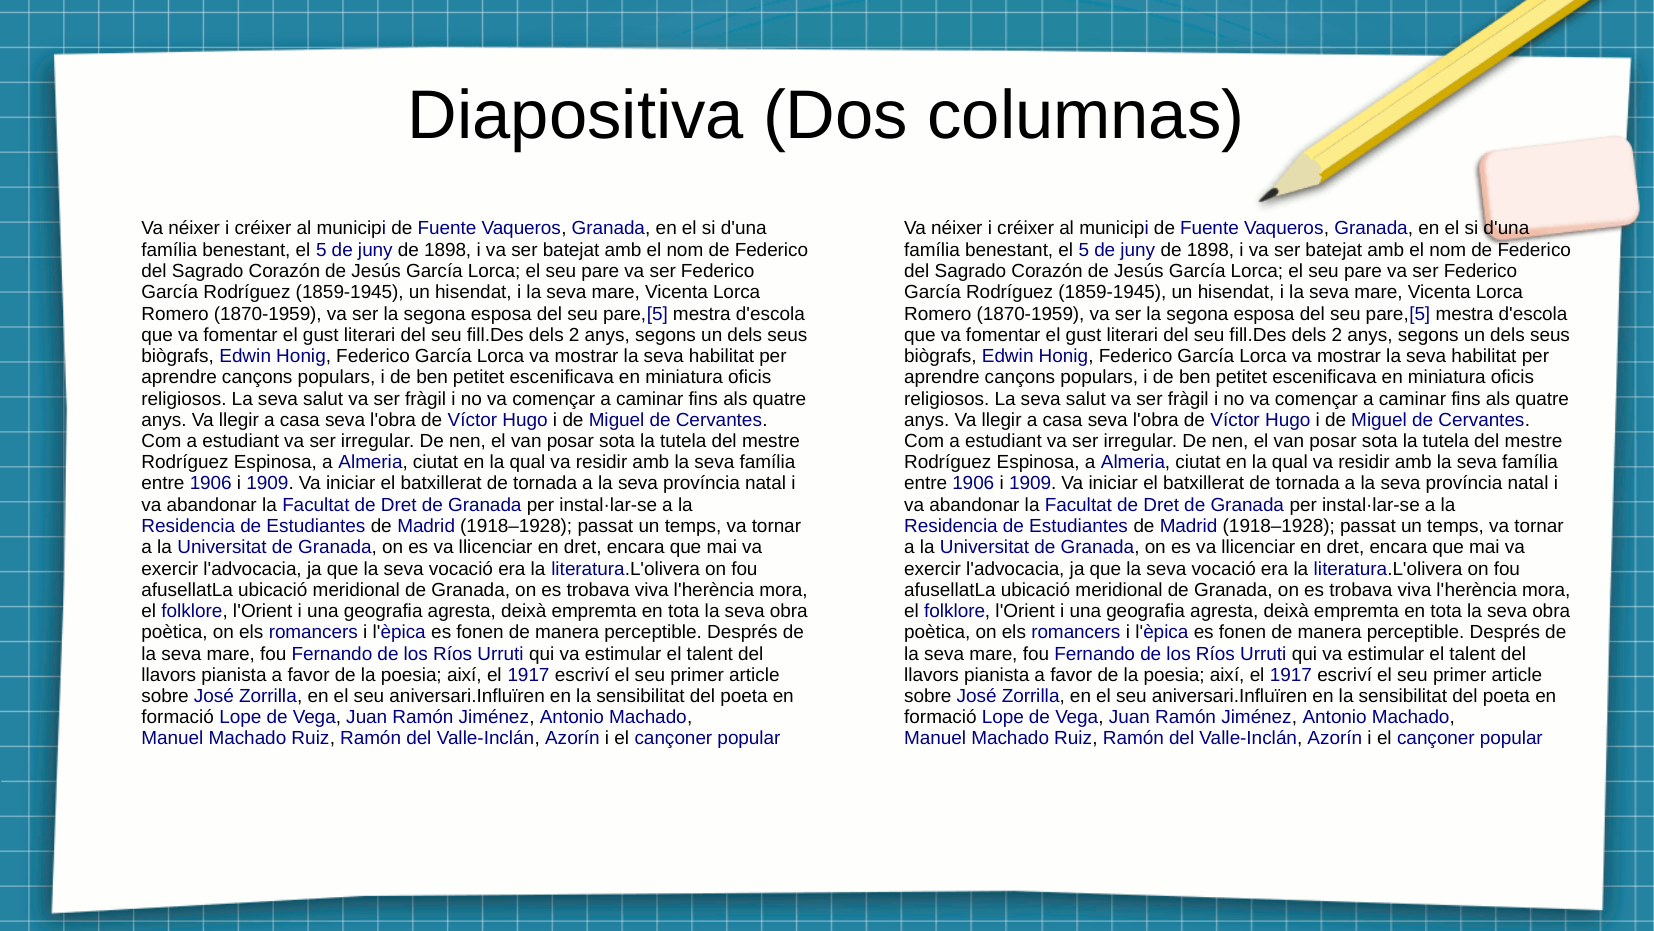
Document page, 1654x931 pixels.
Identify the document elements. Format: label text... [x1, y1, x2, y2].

title Diapositiva (Dos columnas) [82, 37, 1571, 193]
list Va néixer i créixer al municipi de Fuente Vaqueros, Granada, en el si d'una família benestant, el 5 de juny de 1898, i va ser batejat amb el nom de Federico del Sagrado Corazón de Jesús García Lorca; el seu pare va ser Federico García Rodríguez (1859-1945), un hisendat, i la seva mare, Vicenta Lorca Romero (1870-1959), va ser la segona esposa del seu pare,[5] mestra d'escola que va fomentar el gust literari del seu fill.Des dels 2 anys, segons un dels seus biògrafs, Edwin Honig, Federico García Lorca va mostrar la seva habilitat per aprendre cançons populars, i de ben petitet escenificava en miniatura oficis religiosos. La seva salut va ser fràgil i no va començar a caminar fins als quatre anys. Va llegir a casa seva l'obra de Víctor Hugo i de Miguel de Cervantes. Com a estudiant va ser irregular. De nen, el van posar sota la tutela del mestre Rodríguez Espinosa, a Almeria, ciutat en la qual va residir amb la seva família entre 1906 i 1909. Va iniciar el batxillerat de tornada a la seva província natal i va abandonar la Facultat de Dret de Granada per instal·lar-se a la Residencia de Estudiantes de Madrid (1918–1928); passat un temps, va tornar a la Universitat de Granada, on es va llicenciar en dret, encara que mai va exercir l'advocacia, ja que la seva vocació era la literatura.L'olivera on fou afusellatLa ubicació meridional de Granada, on es trobava viva l'herència mora, el folklore, l'Orient i una geografia agresta, deixà empremta en tota la seva obra poètica, on els romancers i l'èpica es fonen de manera perceptible. Després de la seva mare, fou Fernando de los Ríos Urruti qui va estimular el talent del llavors pianista a favor de la poesia; així, el 1917 escriví el seu primer article sobre José Zorrilla, en el seu aniversari.Influïren en la sensibilitat del poeta en formació Lope de Vega, Juan Ramón Jiménez, Antonio Machado, Manuel Machado Ruiz, Ramón del Valle-Inclán, Azorín i el cançoner popular [82, 217, 809, 758]
list Va néixer i créixer al municipi de Fuente Vaqueros, Granada, en el si d'una família benestant, el 5 de juny de 1898, i va ser batejat amb el nom de Federico del Sagrado Corazón de Jesús García Lorca; el seu pare va ser Federico García Rodríguez (1859-1945), un hisendat, i la seva mare, Vicenta Lorca Romero (1870-1959), va ser la segona esposa del seu pare,[5] mestra d'escola que va fomentar el gust literari del seu fill.Des dels 2 anys, segons un dels seus biògrafs, Edwin Honig, Federico García Lorca va mostrar la seva habilitat per aprendre cançons populars, i de ben petitet escenificava en miniatura oficis religiosos. La seva salut va ser fràgil i no va començar a caminar fins als quatre anys. Va llegir a casa seva l'obra de Víctor Hugo i de Miguel de Cervantes. Com a estudiant va ser irregular. De nen, el van posar sota la tutela del mestre Rodríguez Espinosa, a Almeria, ciutat en la qual va residir amb la seva família entre 1906 i 1909. Va iniciar el batxillerat de tornada a la seva província natal i va abandonar la Facultat de Dret de Granada per instal·lar-se a la Residencia de Estudiantes de Madrid (1918–1928); passat un temps, va tornar a la Universitat de Granada, on es va llicenciar en dret, encara que mai va exercir l'advocacia, ja que la seva vocació era la literatura.L'olivera on fou afusellatLa ubicació meridional de Granada, on es trobava viva l'herència mora, el folklore, l'Orient i una geografia agresta, deixà empremta en tota la seva obra poètica, on els romancers i l'èpica es fonen de manera perceptible. Després de la seva mare, fou Fernando de los Ríos Urruti qui va estimular el talent del llavors pianista a favor de la poesia; així, el 1917 escriví el seu primer article sobre José Zorrilla, en el seu aniversari.Influïren en la sensibilitat del poeta en formació Lope de Vega, Juan Ramón Jiménez, Antonio Machado, Manuel Machado Ruiz, Ramón del Valle-Inclán, Azorín i el cançoner popular [845, 217, 1572, 758]
picture [0, 0, 1654, 931]
